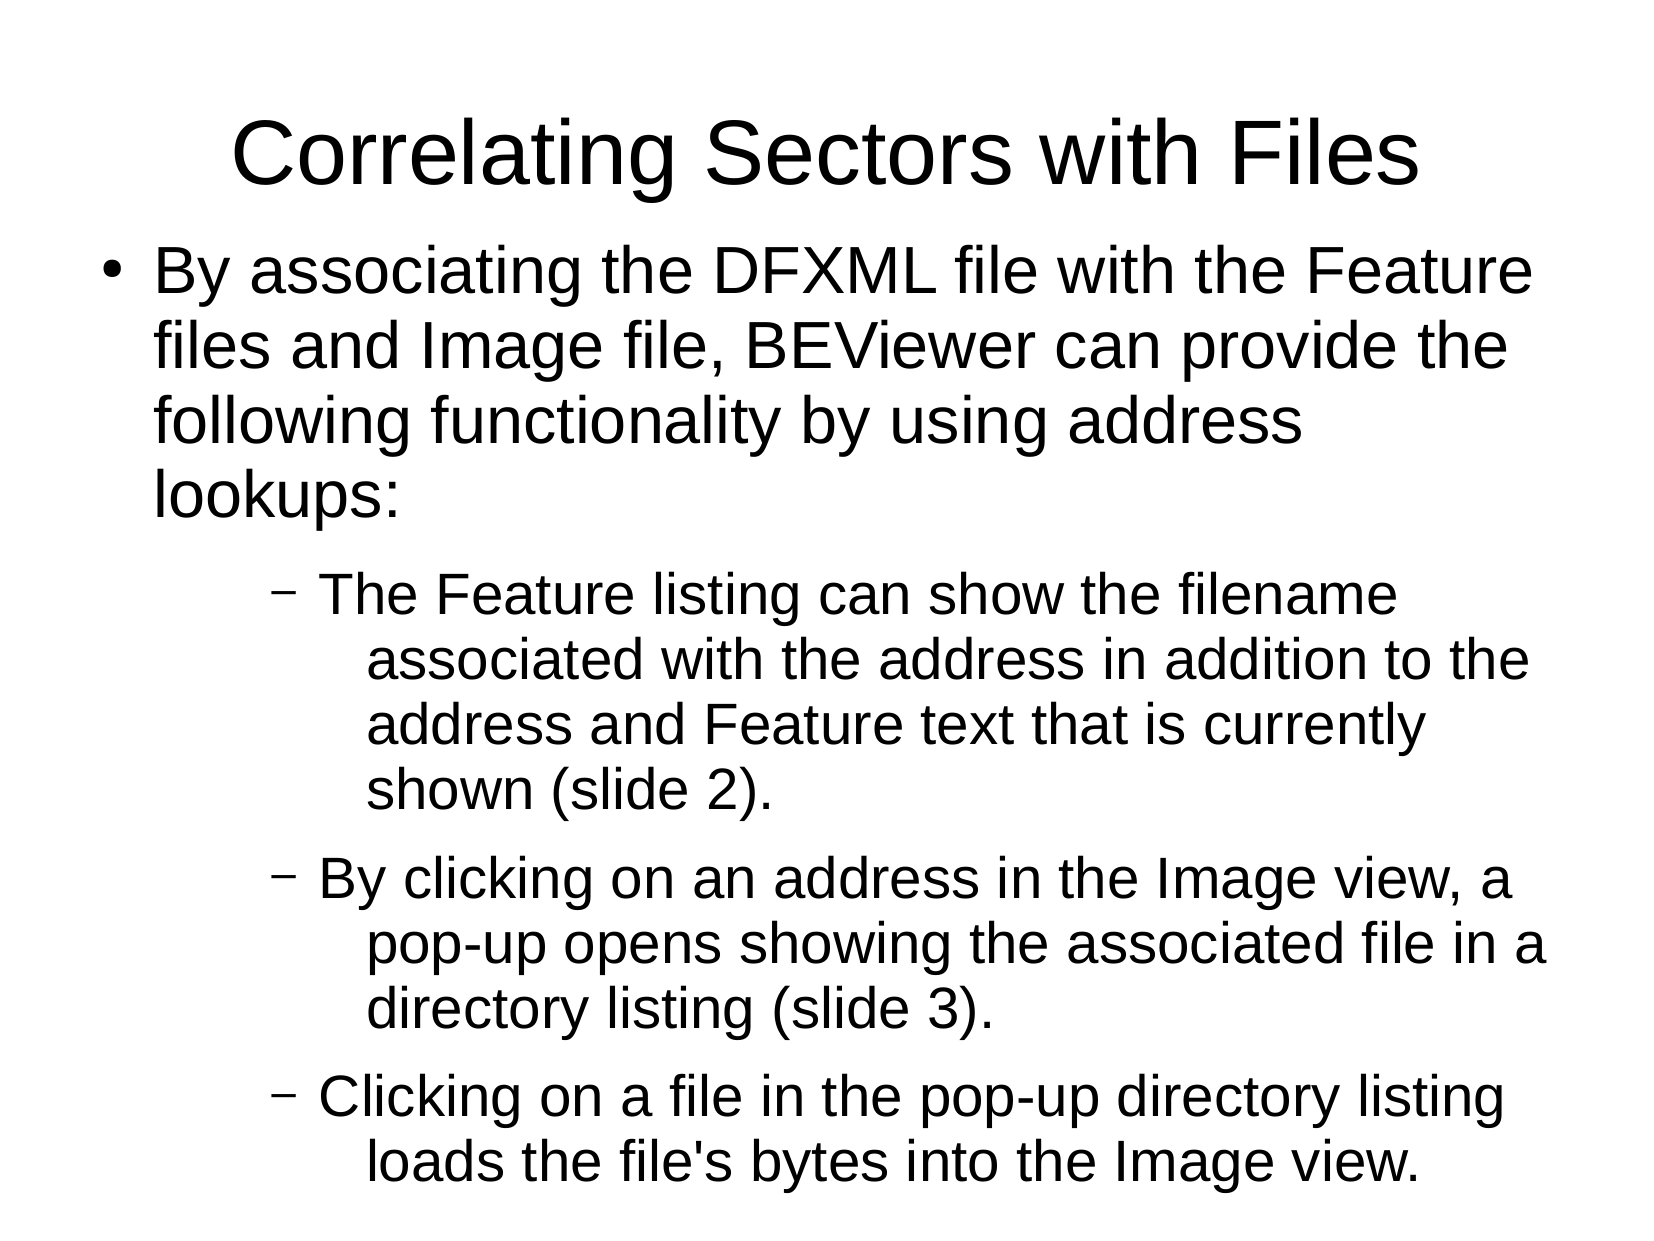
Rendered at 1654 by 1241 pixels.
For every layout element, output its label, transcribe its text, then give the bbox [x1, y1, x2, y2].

title Correlating Sectors with Files [82, 56, 1571, 233]
list By associating the DFXML file with the Feature files and Image file, BEViewer can provide the following functionality by using address lookups: The Feature listing can show the filename associated with the address in addition to the address and Feature text that is currently shown (slide 2). By clicking on an address in the Image view, a pop-up opens showing the associated file in a directory listing (slide 3). Clicking on a file in the pop-up directory listing loads the file's bytes into the Image view. [82, 233, 1571, 1241]
